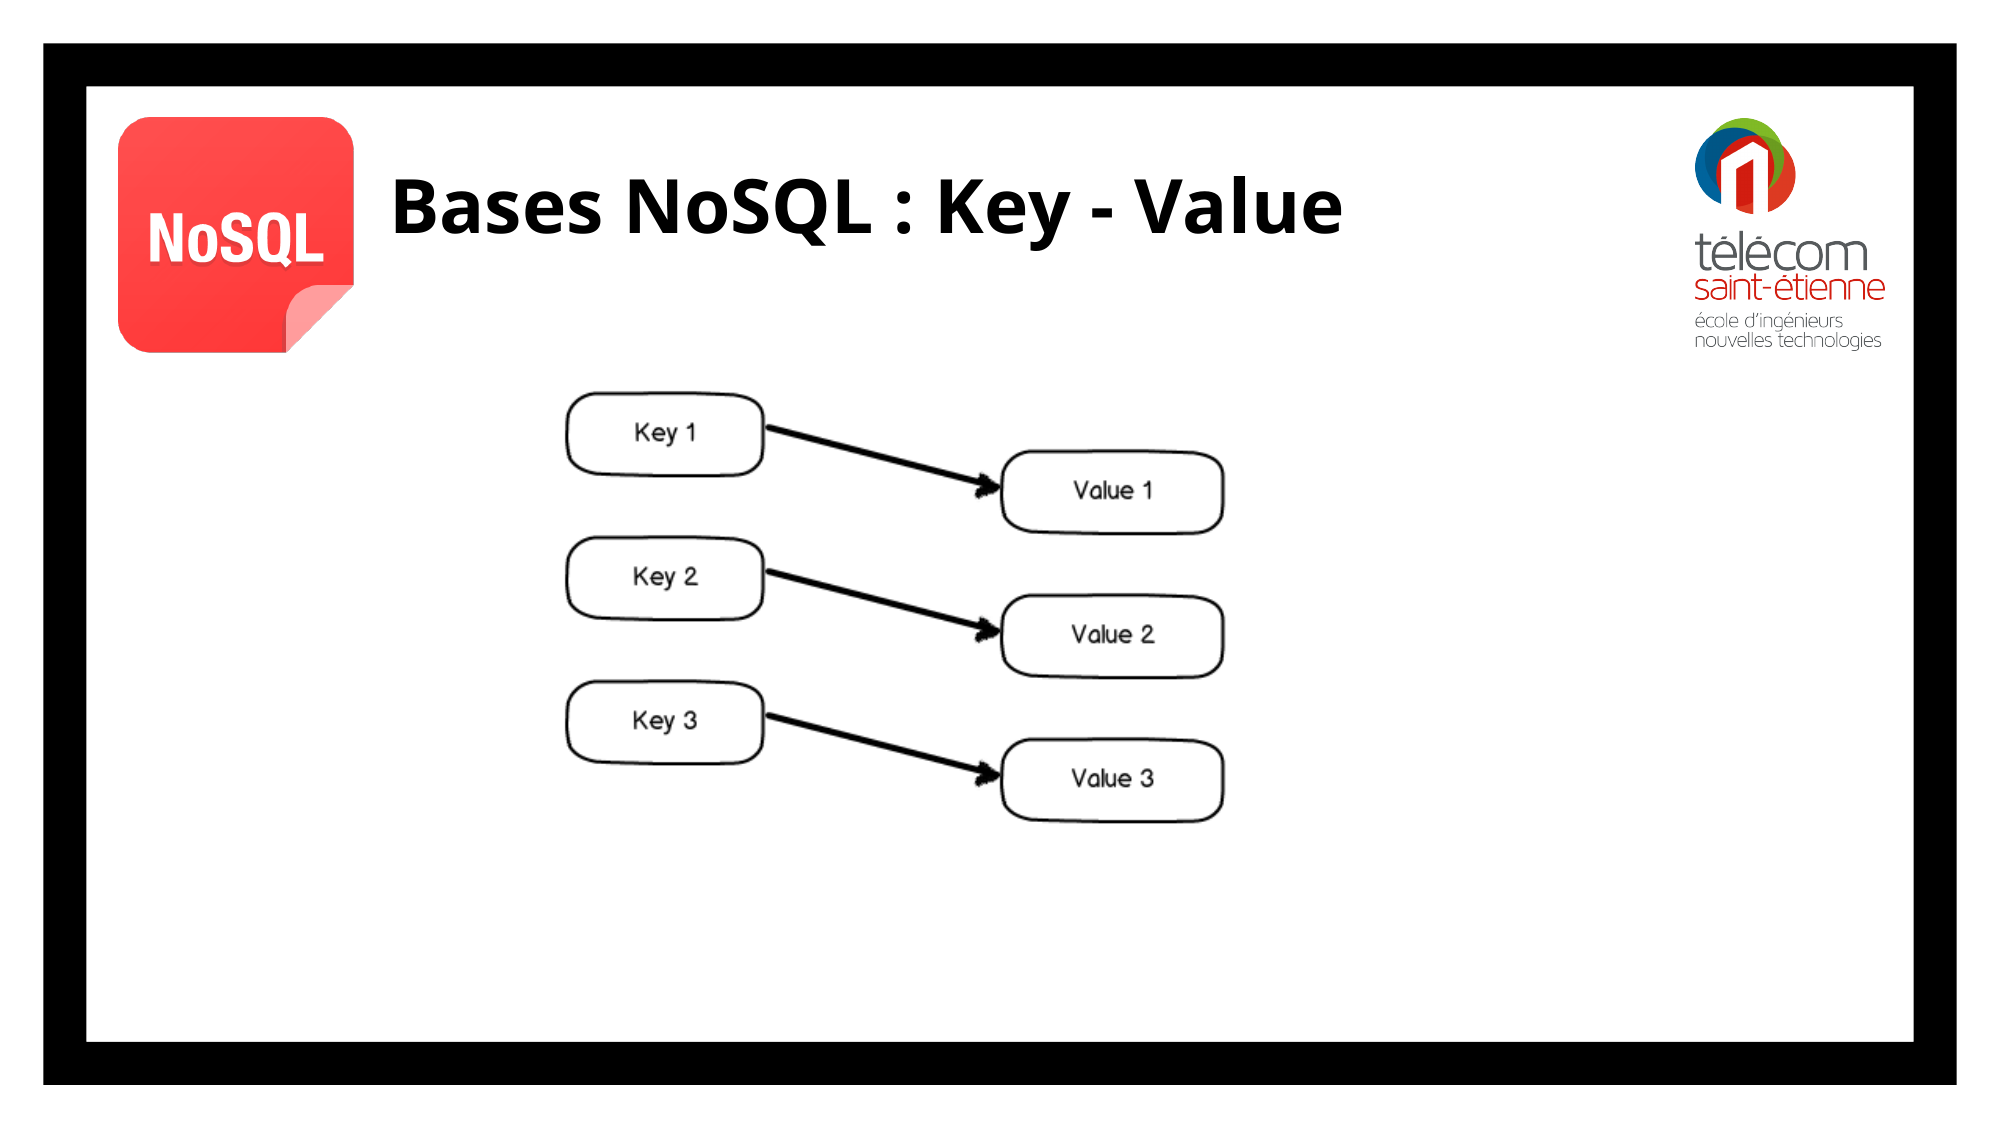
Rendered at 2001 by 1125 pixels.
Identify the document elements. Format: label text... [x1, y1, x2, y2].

picture [1695, 118, 1885, 351]
picture [101, 100, 370, 369]
title Bases NoSQL : Key - Value [370, 138, 1695, 304]
picture [542, 368, 1249, 847]
